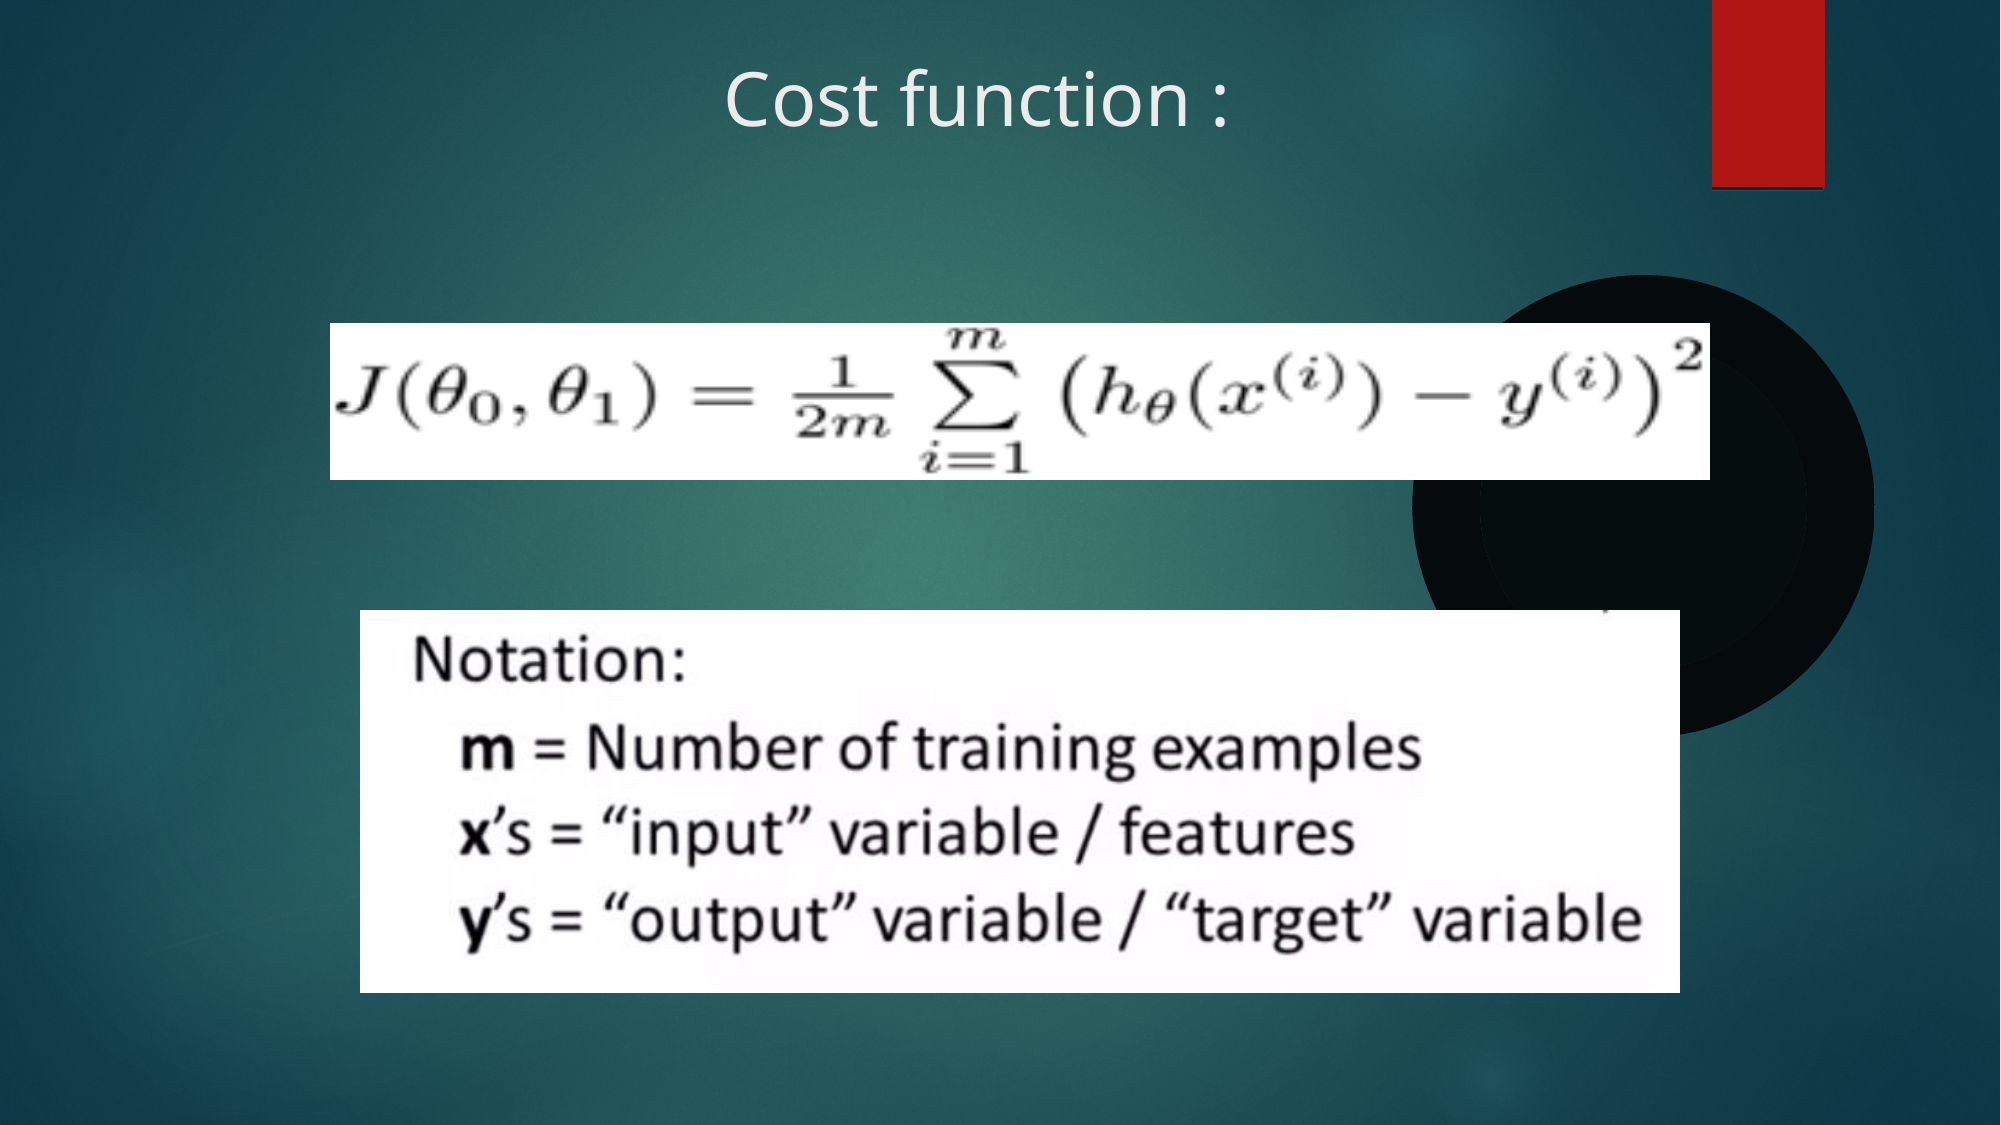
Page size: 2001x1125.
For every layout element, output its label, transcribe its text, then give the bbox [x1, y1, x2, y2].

title Cost function : [650, 33, 1305, 149]
picture [360, 610, 1680, 994]
picture [330, 323, 1710, 480]
